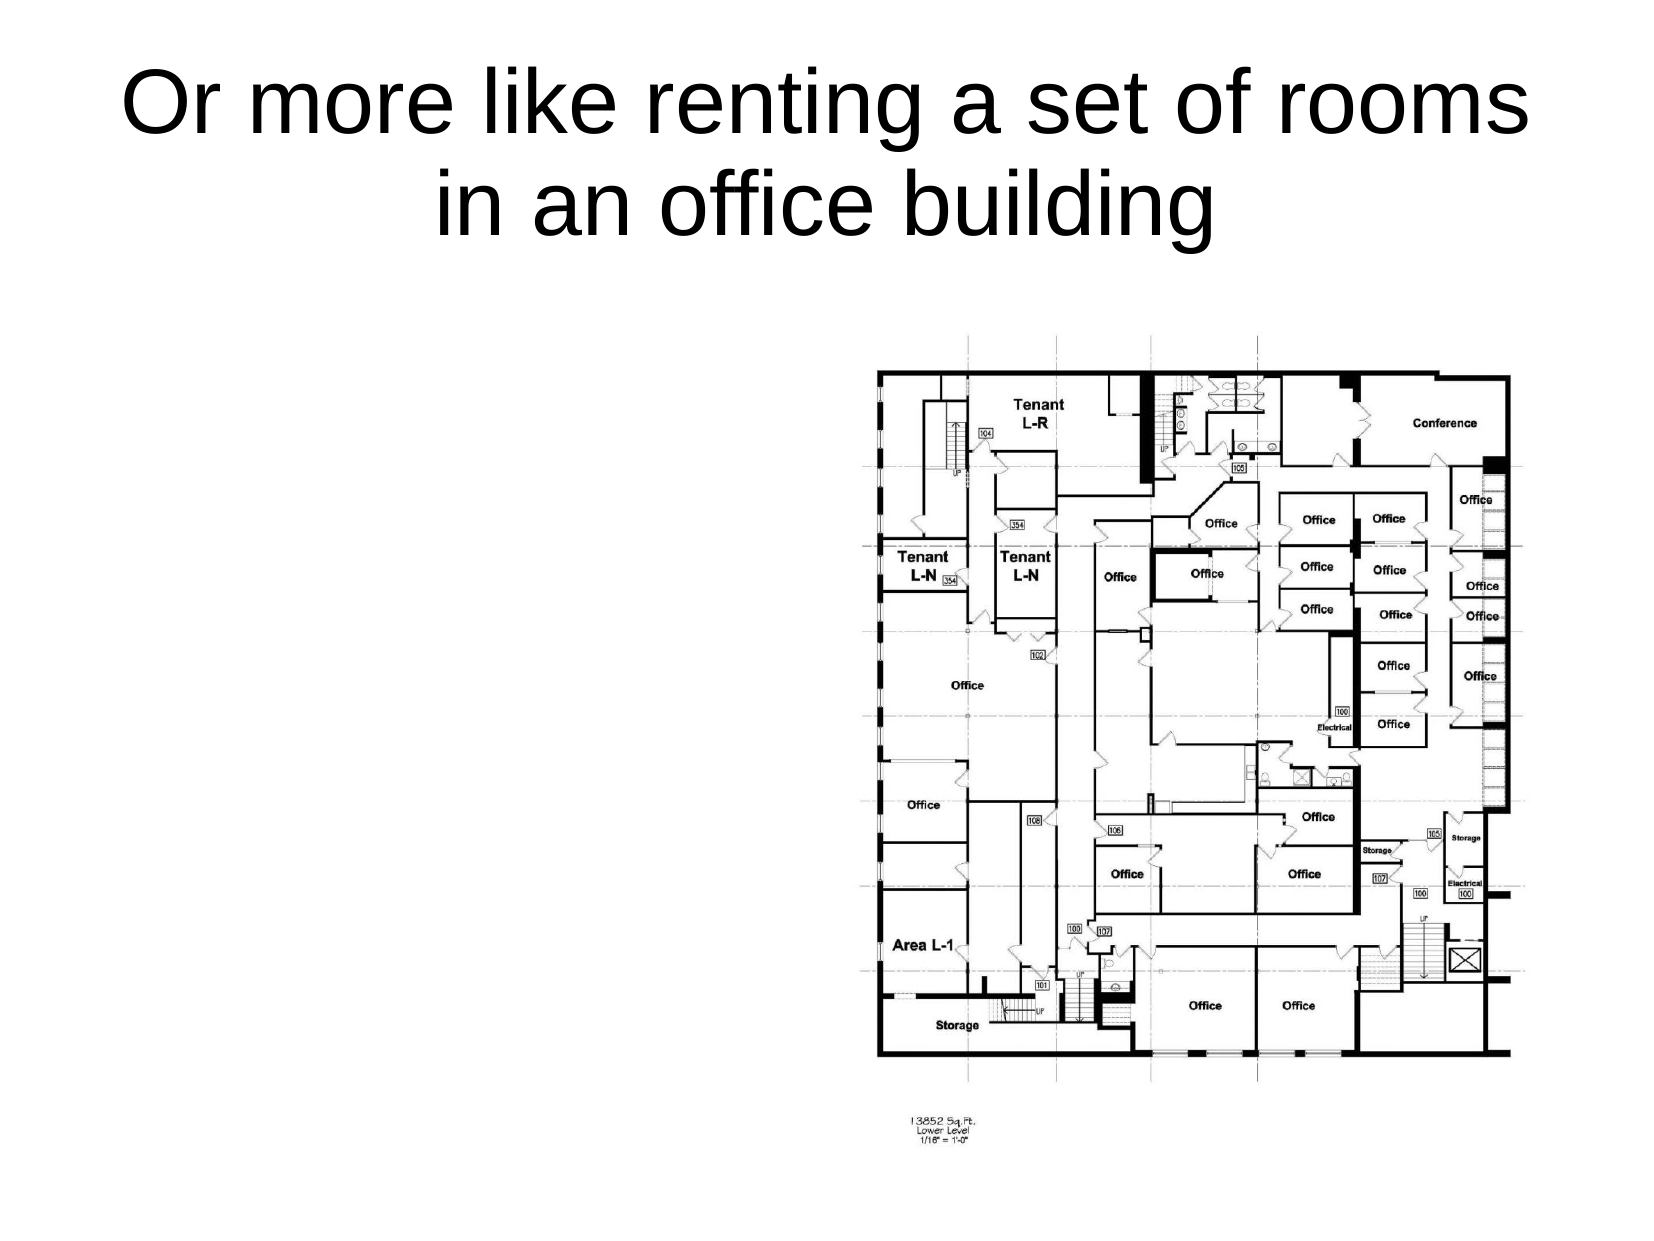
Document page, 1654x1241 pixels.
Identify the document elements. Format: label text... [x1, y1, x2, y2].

picture [820, 262, 1576, 1241]
title Or more like renting a set of rooms in an office building [82, 49, 1571, 257]
